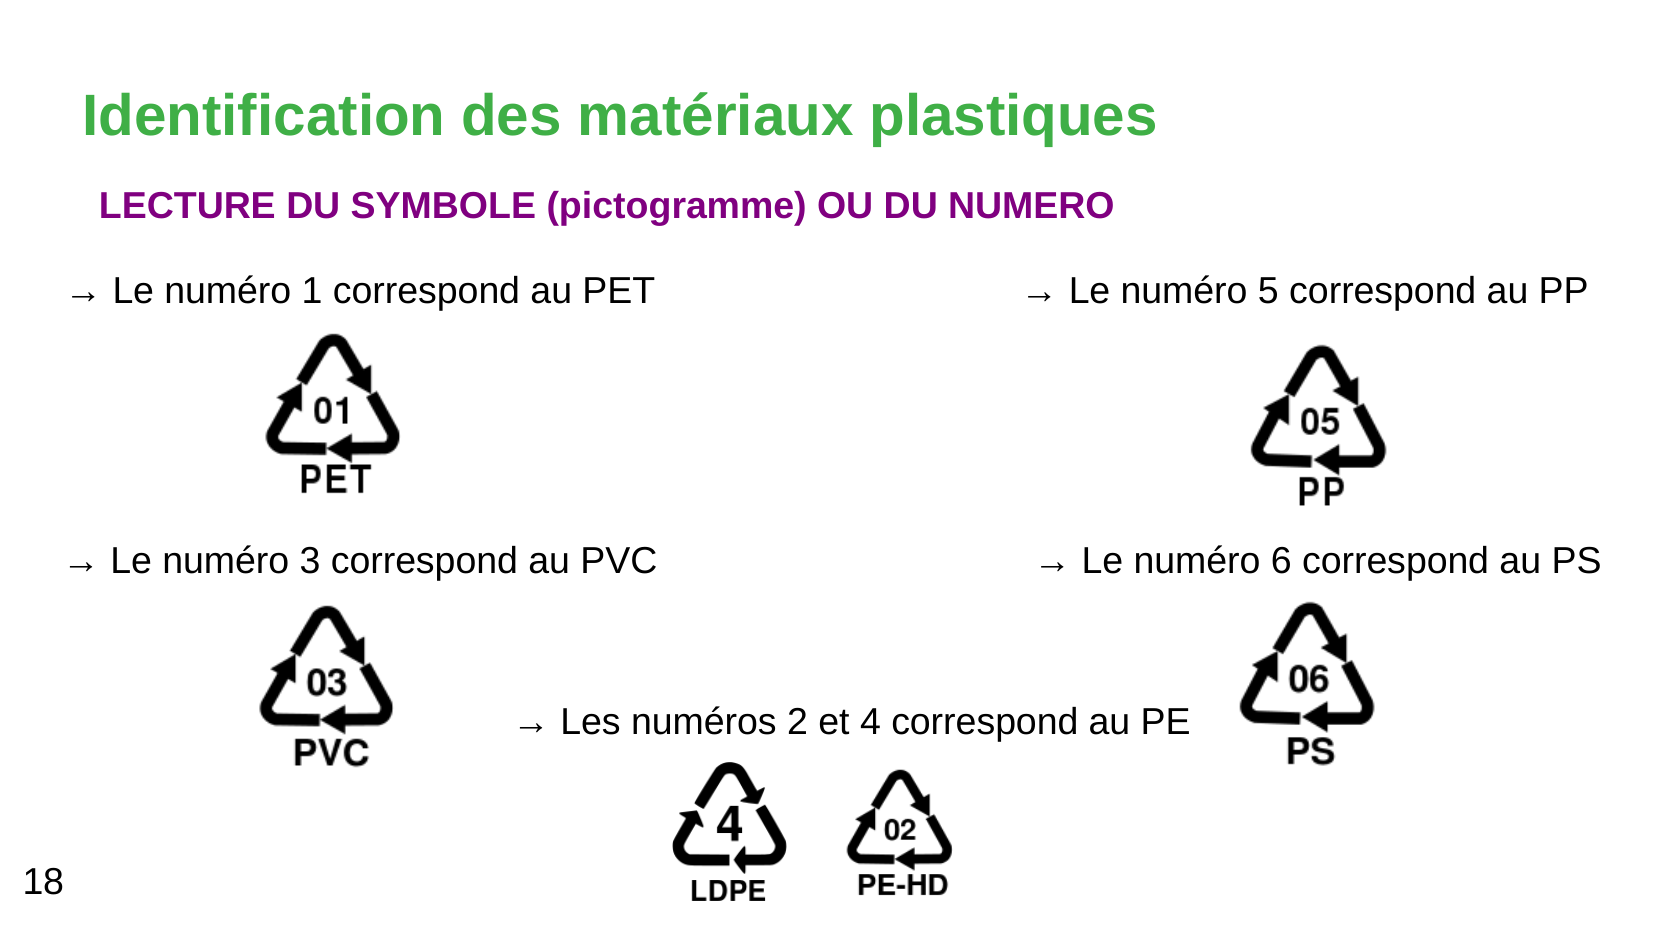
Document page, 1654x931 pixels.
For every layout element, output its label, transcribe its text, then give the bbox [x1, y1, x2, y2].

picture [1223, 596, 1395, 769]
text_box → Les numéros 2 et 4 correspond au PE [497, 692, 1225, 755]
text_box → Le numéro 5 correspond au PP [1005, 262, 1604, 320]
picture [832, 765, 968, 900]
text_box → Le numéro 6 correspond au PS [1018, 532, 1617, 589]
picture [247, 328, 420, 501]
text_box <number> [7, 853, 637, 924]
picture [1234, 339, 1407, 512]
text_box → Le numéro 3 correspond au PVC [47, 532, 673, 589]
text_box LECTURE DU SYMBOLE (pictogramme) OU DU NUMERO [84, 176, 1379, 241]
text_box → Le numéro 1 correspond au PET [49, 262, 671, 320]
title Identification des matériaux plastiques [82, 37, 1571, 193]
picture [672, 762, 787, 902]
picture [241, 600, 413, 773]
